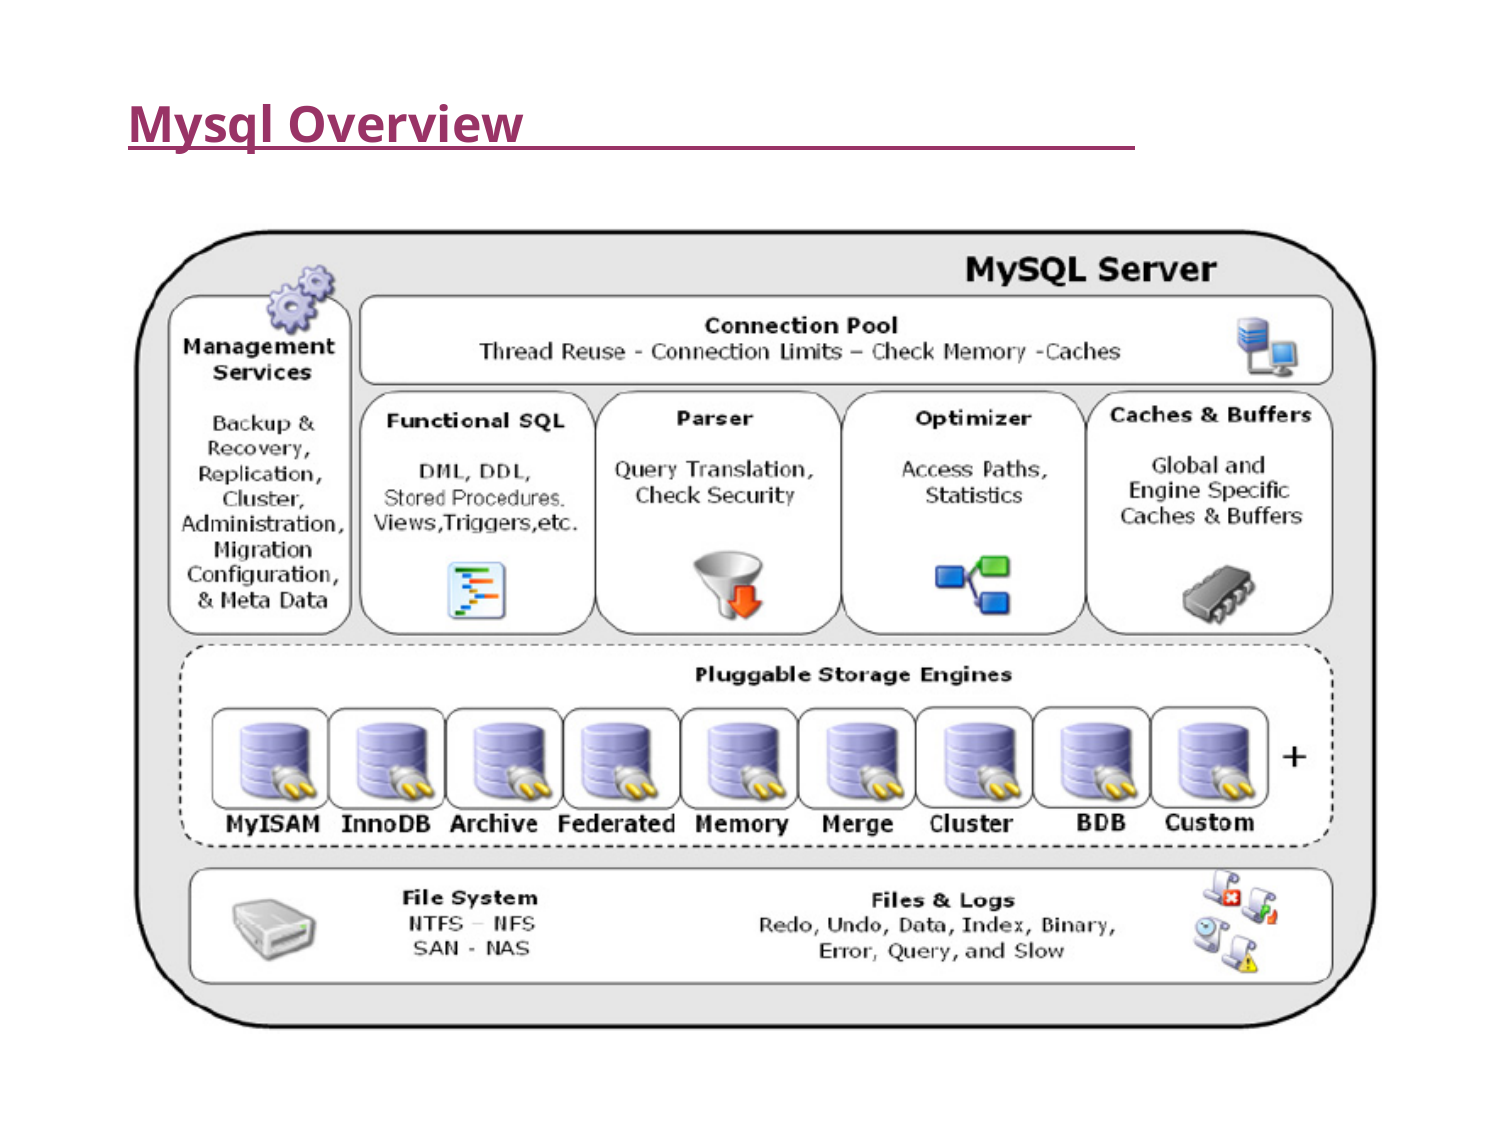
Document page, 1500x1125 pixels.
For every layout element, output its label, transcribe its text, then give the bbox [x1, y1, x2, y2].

picture [112, 206, 1388, 1034]
title Mysql Overview [112, 29, 1388, 206]
